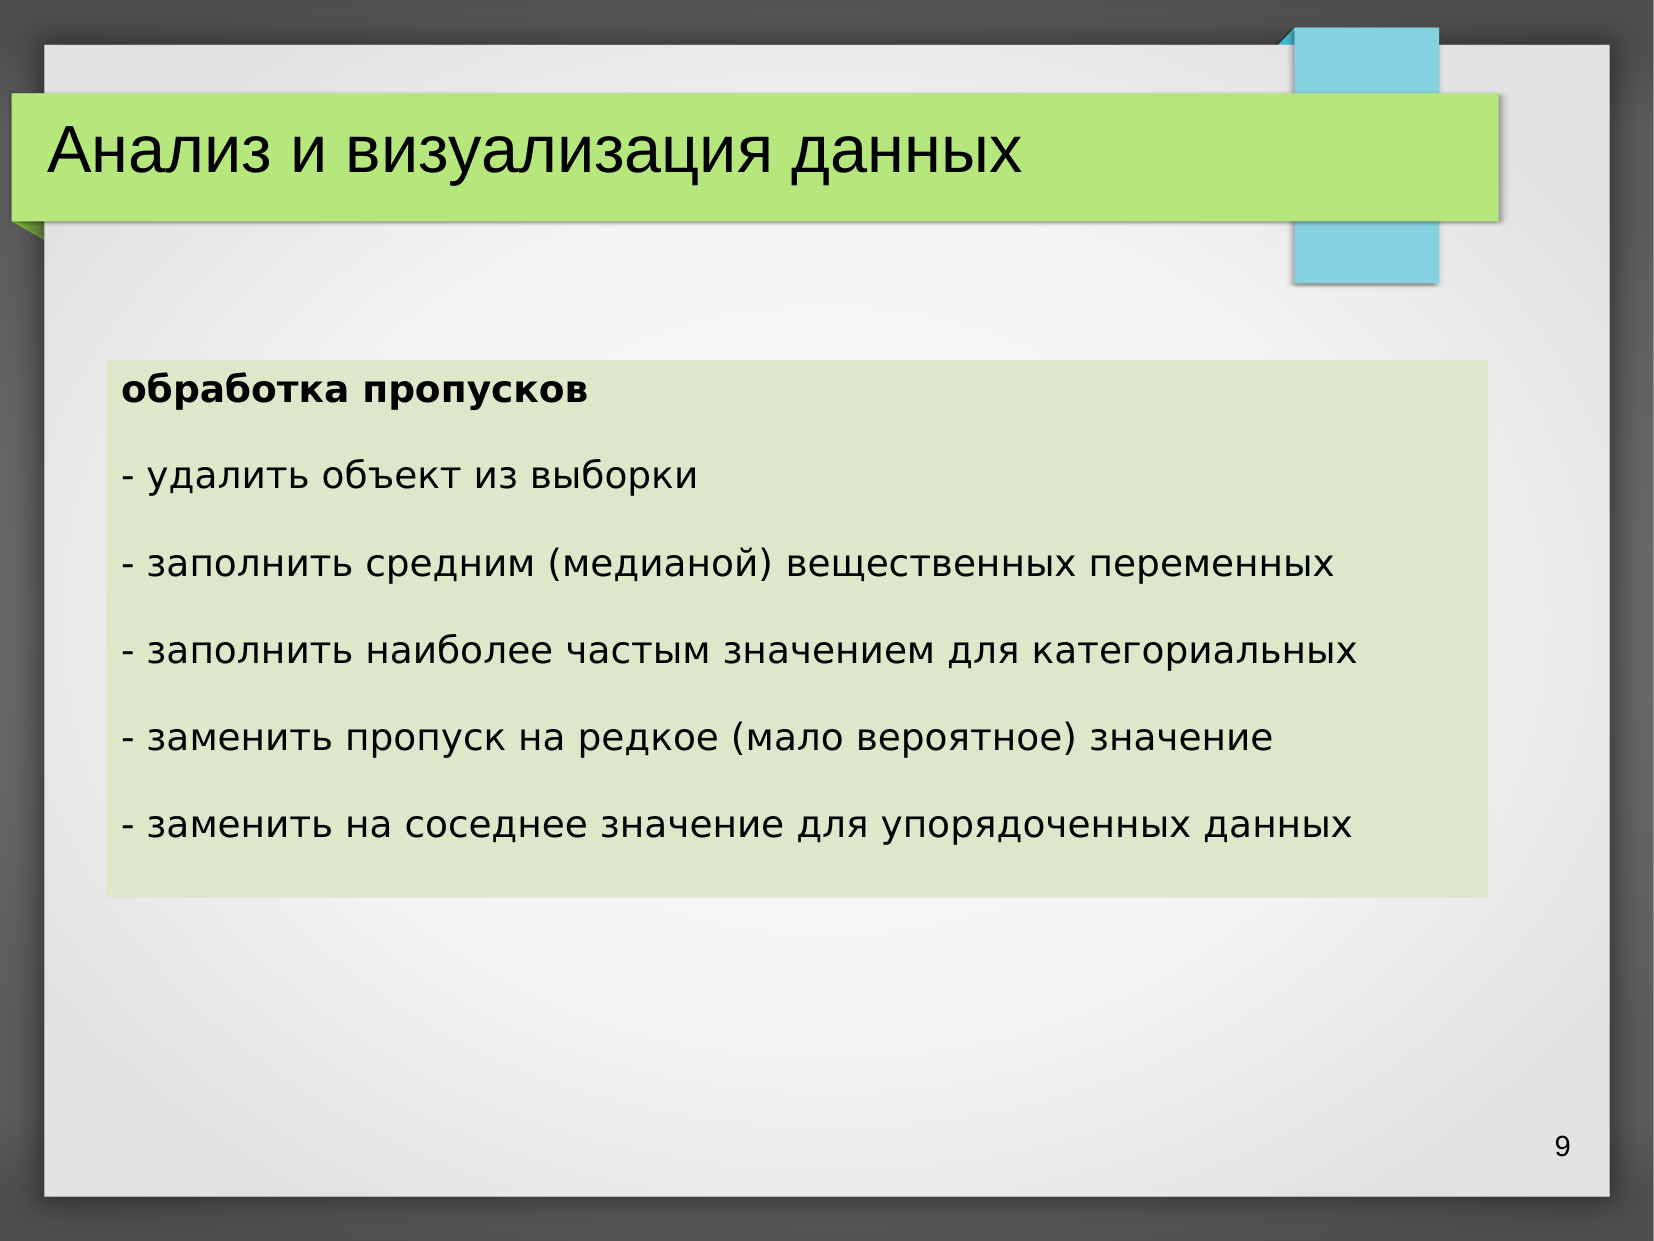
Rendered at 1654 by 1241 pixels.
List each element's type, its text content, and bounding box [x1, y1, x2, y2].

text_box обработка пропусков - удалить объект из выборки - заполнить средним (медианой) вещественных переменных - заполнить наиболее частым значением для категориальных - заменить пропуск на редкое (мало вероятное) значение - заменить на соседнее значение для упорядоченных данных [106, 359, 1489, 898]
title Анализ и визуализация данных [47, 109, 1465, 189]
picture [0, 0, 1654, 1241]
